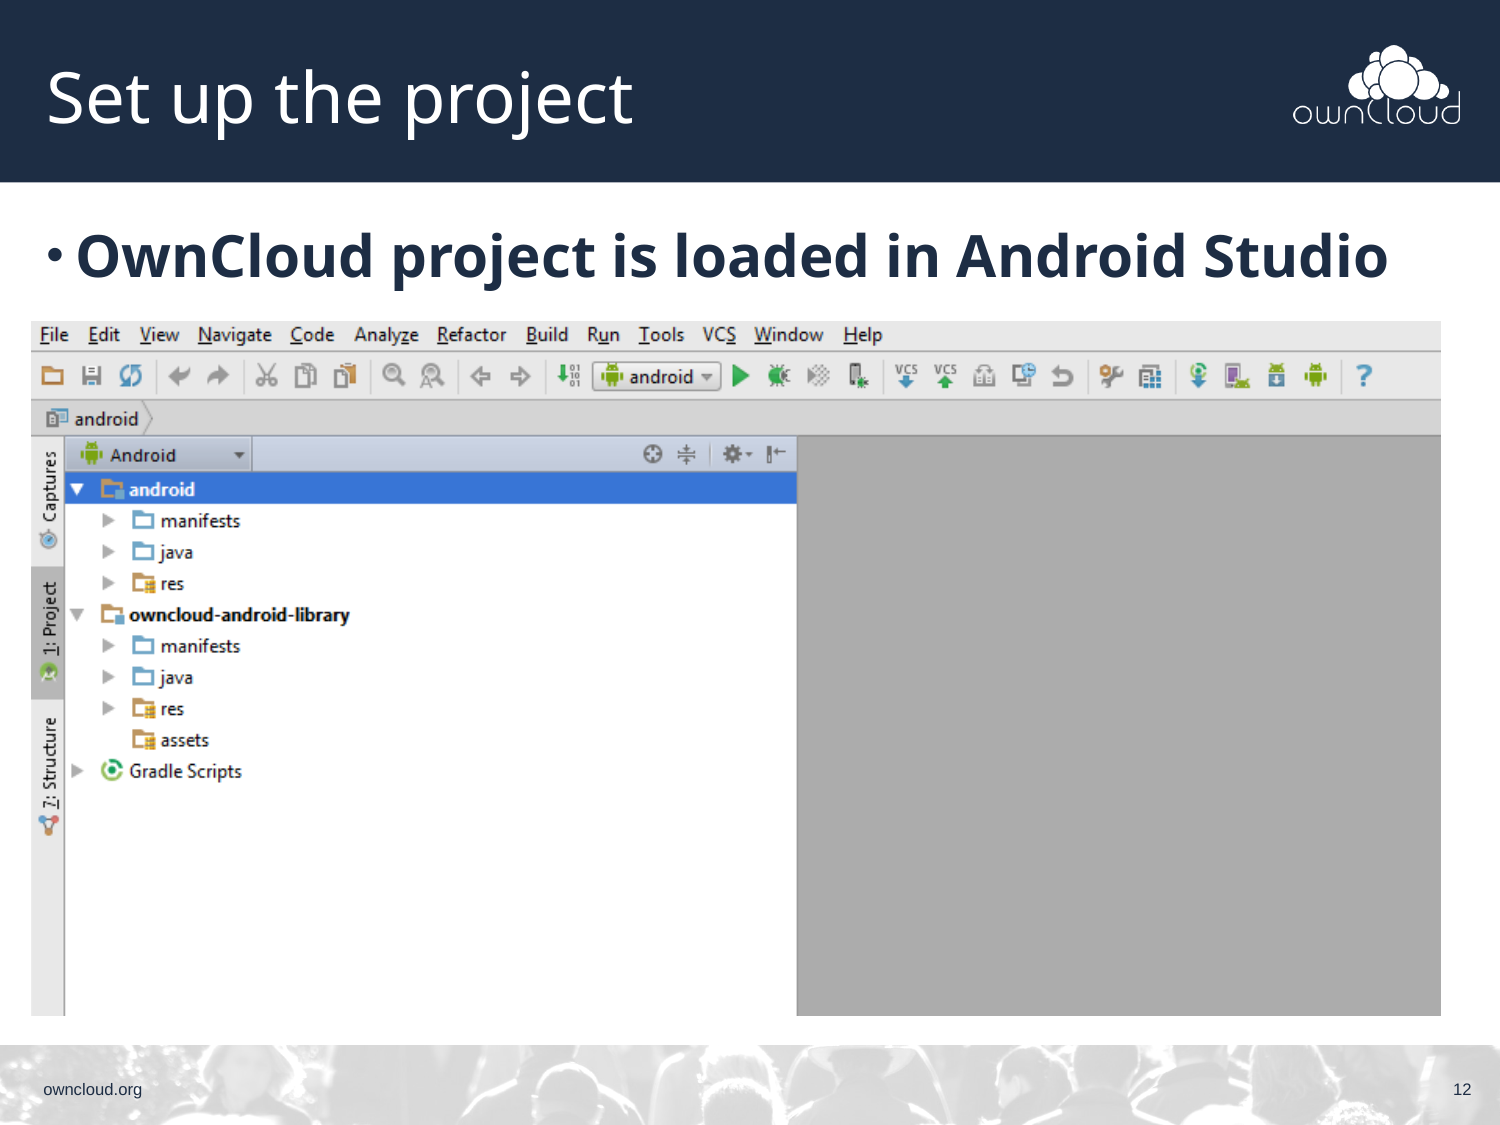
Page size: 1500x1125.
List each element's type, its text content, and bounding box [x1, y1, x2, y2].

picture [1293, 45, 1460, 124]
list OwnCloud project is loaded in Android Studio [46, 214, 1465, 1026]
picture [31, 321, 1441, 1016]
picture [0, 1045, 1500, 1125]
title Set up the project [46, 5, 1258, 187]
